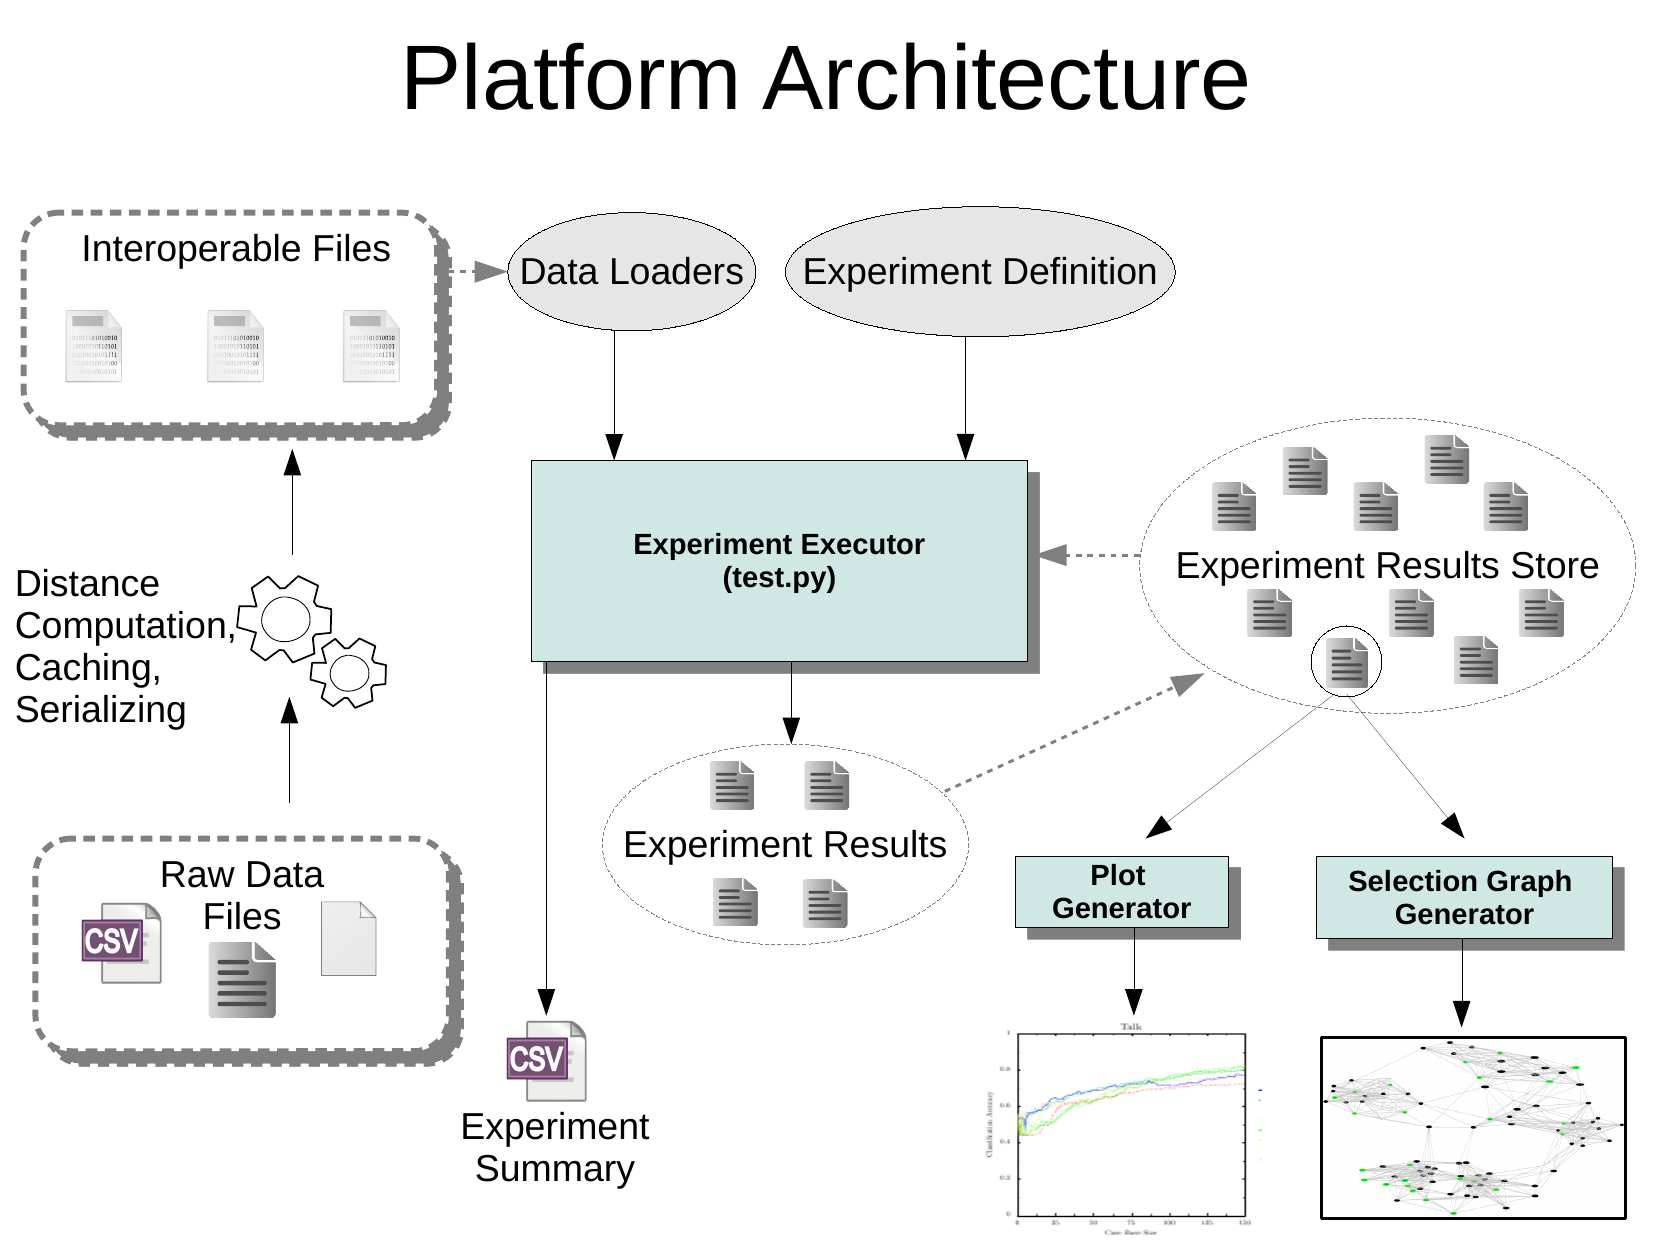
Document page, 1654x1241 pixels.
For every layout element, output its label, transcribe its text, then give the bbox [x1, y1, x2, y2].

text_box Plot Generator [1015, 856, 1229, 928]
text_box Experiment Results Store [1139, 418, 1636, 714]
text_box [38, 212, 422, 219]
picture [1322, 1039, 1625, 1217]
text_box Interoperable Files [35, 219, 438, 292]
picture [80, 897, 166, 993]
text_box Experiment Results [602, 744, 969, 945]
text_box Raw Data Files [141, 845, 343, 945]
picture [1234, 583, 1306, 643]
picture [59, 307, 130, 390]
picture [1313, 583, 1577, 694]
picture [336, 307, 408, 390]
title Platform Architecture [82, 26, 1571, 130]
picture [791, 755, 863, 815]
picture [505, 1015, 591, 1098]
picture [188, 945, 296, 1027]
text_box Experiment Summary [354, 1098, 756, 1198]
text_box [35, 838, 449, 1052]
picture [307, 897, 390, 981]
picture [281, 575, 387, 709]
text_box Experiment Executor (test.py) [531, 460, 1028, 662]
text_box Selection Graph Generator [1316, 856, 1613, 939]
picture [200, 307, 272, 390]
text_box Data Loaders [507, 212, 756, 331]
picture [1198, 429, 1542, 537]
text_box Experiment Results Store [1318, 694, 1361, 713]
text_box [23, 222, 438, 426]
picture [980, 1021, 1262, 1241]
text_box Experiment Definition [785, 206, 1176, 337]
text_box Distance Computation, Caching, Serializing [0, 555, 281, 739]
picture [696, 755, 768, 815]
picture [789, 874, 861, 934]
picture [699, 872, 771, 932]
